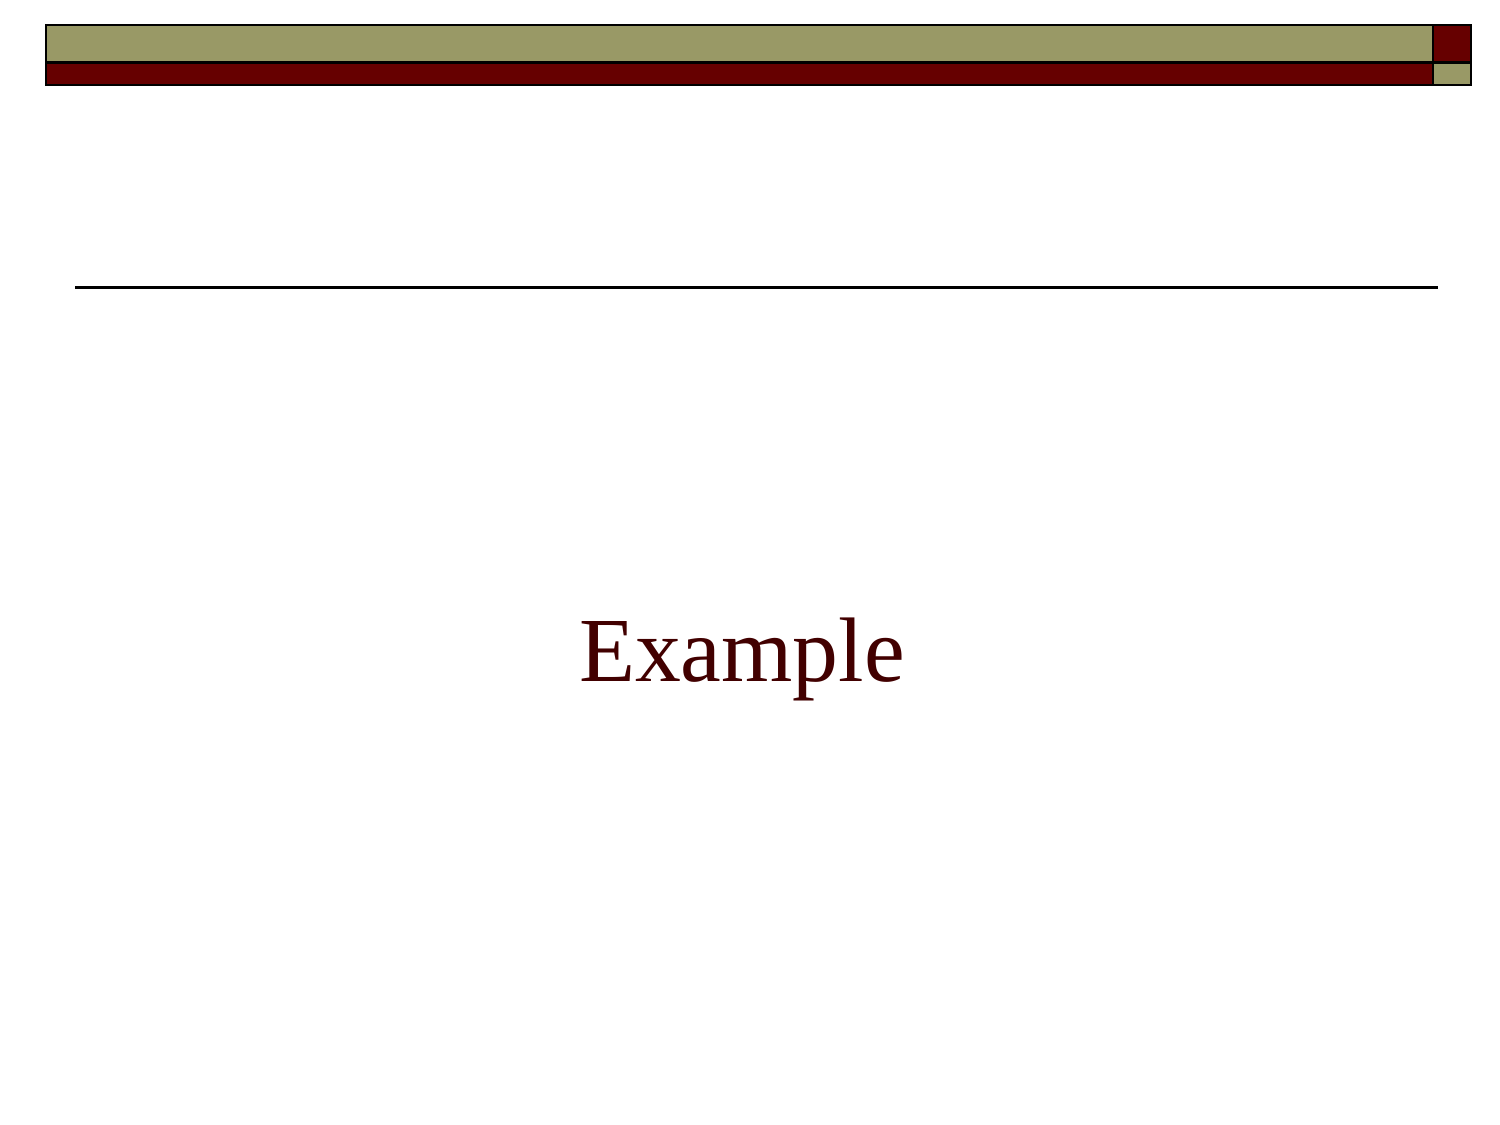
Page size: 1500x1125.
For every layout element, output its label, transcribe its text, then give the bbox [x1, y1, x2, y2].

title Example [67, 532, 1418, 768]
